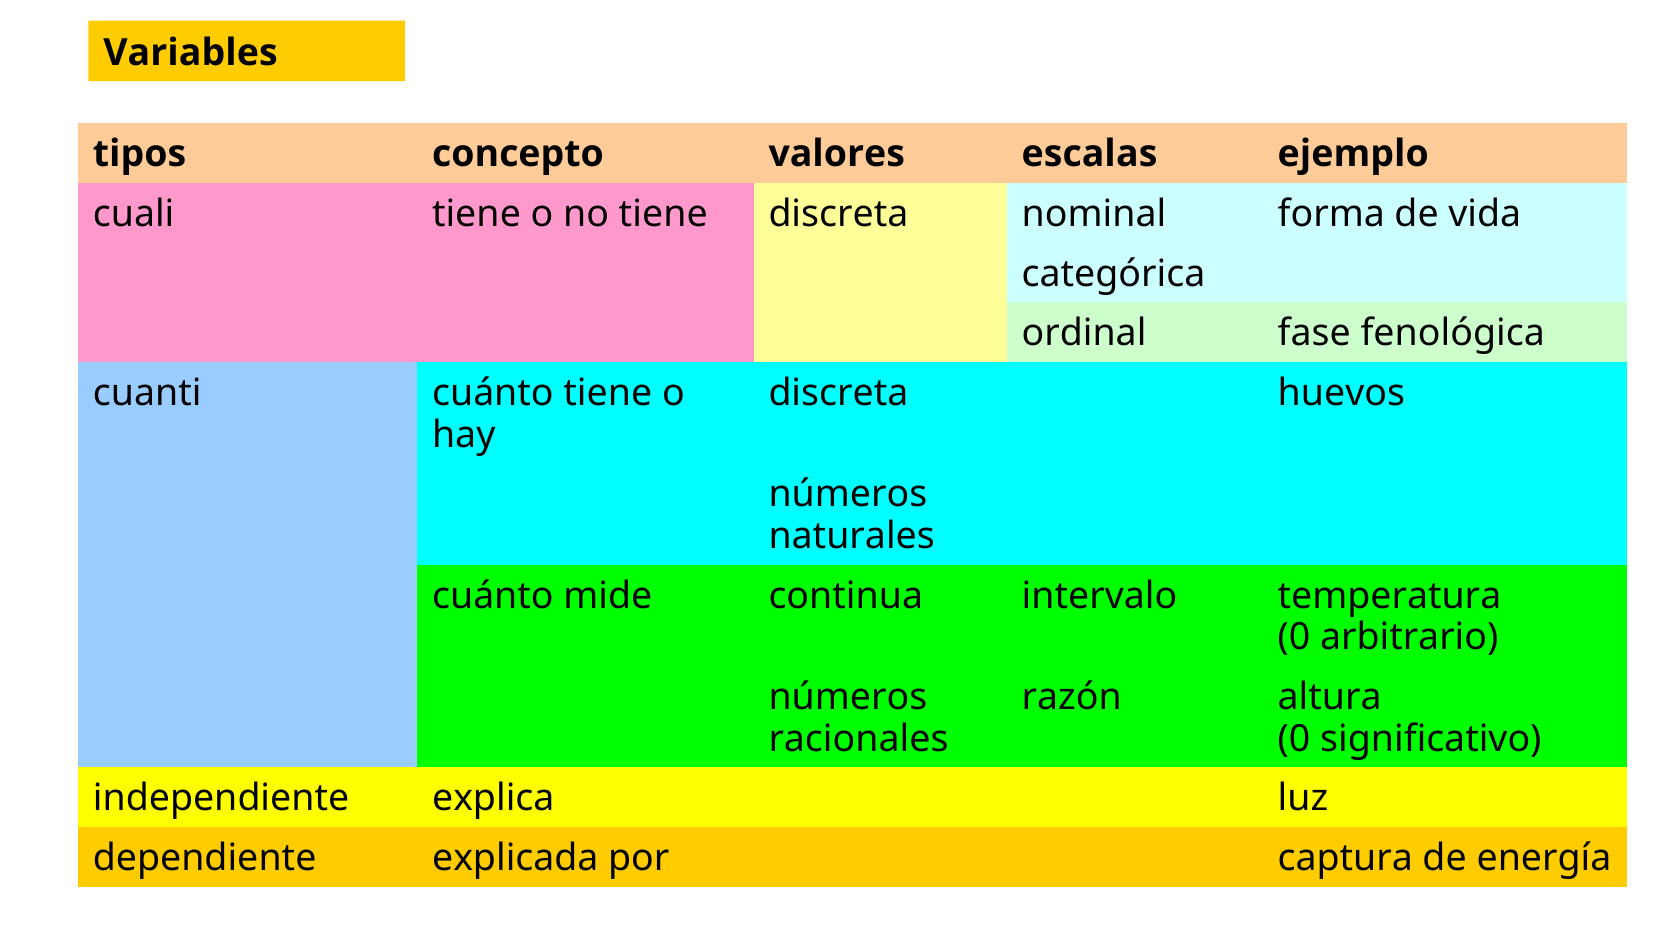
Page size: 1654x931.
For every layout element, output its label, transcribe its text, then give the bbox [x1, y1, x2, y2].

table_cell cuanti [78, 362, 417, 463]
table_cell [417, 463, 754, 565]
table_cell nominal [1007, 183, 1263, 243]
table_cell categórica [1007, 243, 1263, 302]
table_cell números naturales [754, 463, 1007, 565]
table_header ejemplo [1263, 123, 1627, 183]
table_cell fase fenológica [1263, 302, 1627, 362]
table_cell dependiente [78, 827, 417, 887]
text_box Variables [88, 20, 405, 82]
table_cell [78, 463, 417, 565]
table_cell [1007, 767, 1263, 827]
table_header escalas [1007, 123, 1263, 183]
table_cell [754, 827, 1007, 887]
table_cell números racionales [754, 666, 1007, 767]
table_header concepto [417, 123, 754, 183]
table_cell [1263, 463, 1627, 565]
table_cell [754, 767, 1007, 827]
table_cell [1007, 362, 1263, 463]
table_cell [754, 302, 1007, 362]
table_cell temperatura (0 arbitrario) [1263, 565, 1627, 666]
table_cell discreta [754, 183, 1007, 243]
table_cell [417, 243, 754, 302]
table_cell cuánto mide [417, 565, 754, 666]
table_cell luz [1263, 767, 1627, 827]
table_cell tiene o no tiene [417, 183, 754, 243]
table_cell [1263, 243, 1627, 302]
table_cell intervalo [1007, 565, 1263, 666]
table_cell captura de energía [1263, 827, 1627, 887]
table_cell [78, 243, 417, 302]
table_cell [417, 666, 754, 767]
table_cell discreta [754, 362, 1007, 463]
table_cell [417, 302, 754, 362]
table_cell explicada por [417, 827, 754, 887]
table_cell altura (0 significativo) [1263, 666, 1627, 767]
table_cell cuali [78, 183, 417, 243]
table_cell continua [754, 565, 1007, 666]
table_cell cuánto tiene o hay [417, 362, 754, 463]
table_cell forma de vida [1263, 183, 1627, 243]
table_header tipos [78, 123, 417, 183]
table_cell independiente [78, 767, 417, 827]
table_cell [1007, 827, 1263, 887]
table_cell explica [417, 767, 754, 827]
table_cell [78, 565, 417, 666]
table_cell [78, 302, 417, 362]
table_cell razón [1007, 666, 1263, 767]
table_cell huevos [1263, 362, 1627, 463]
table_cell [78, 666, 417, 767]
table_cell ordinal [1007, 302, 1263, 362]
table_cell [1007, 463, 1263, 565]
table_cell [754, 243, 1007, 302]
table_header valores [754, 123, 1007, 183]
